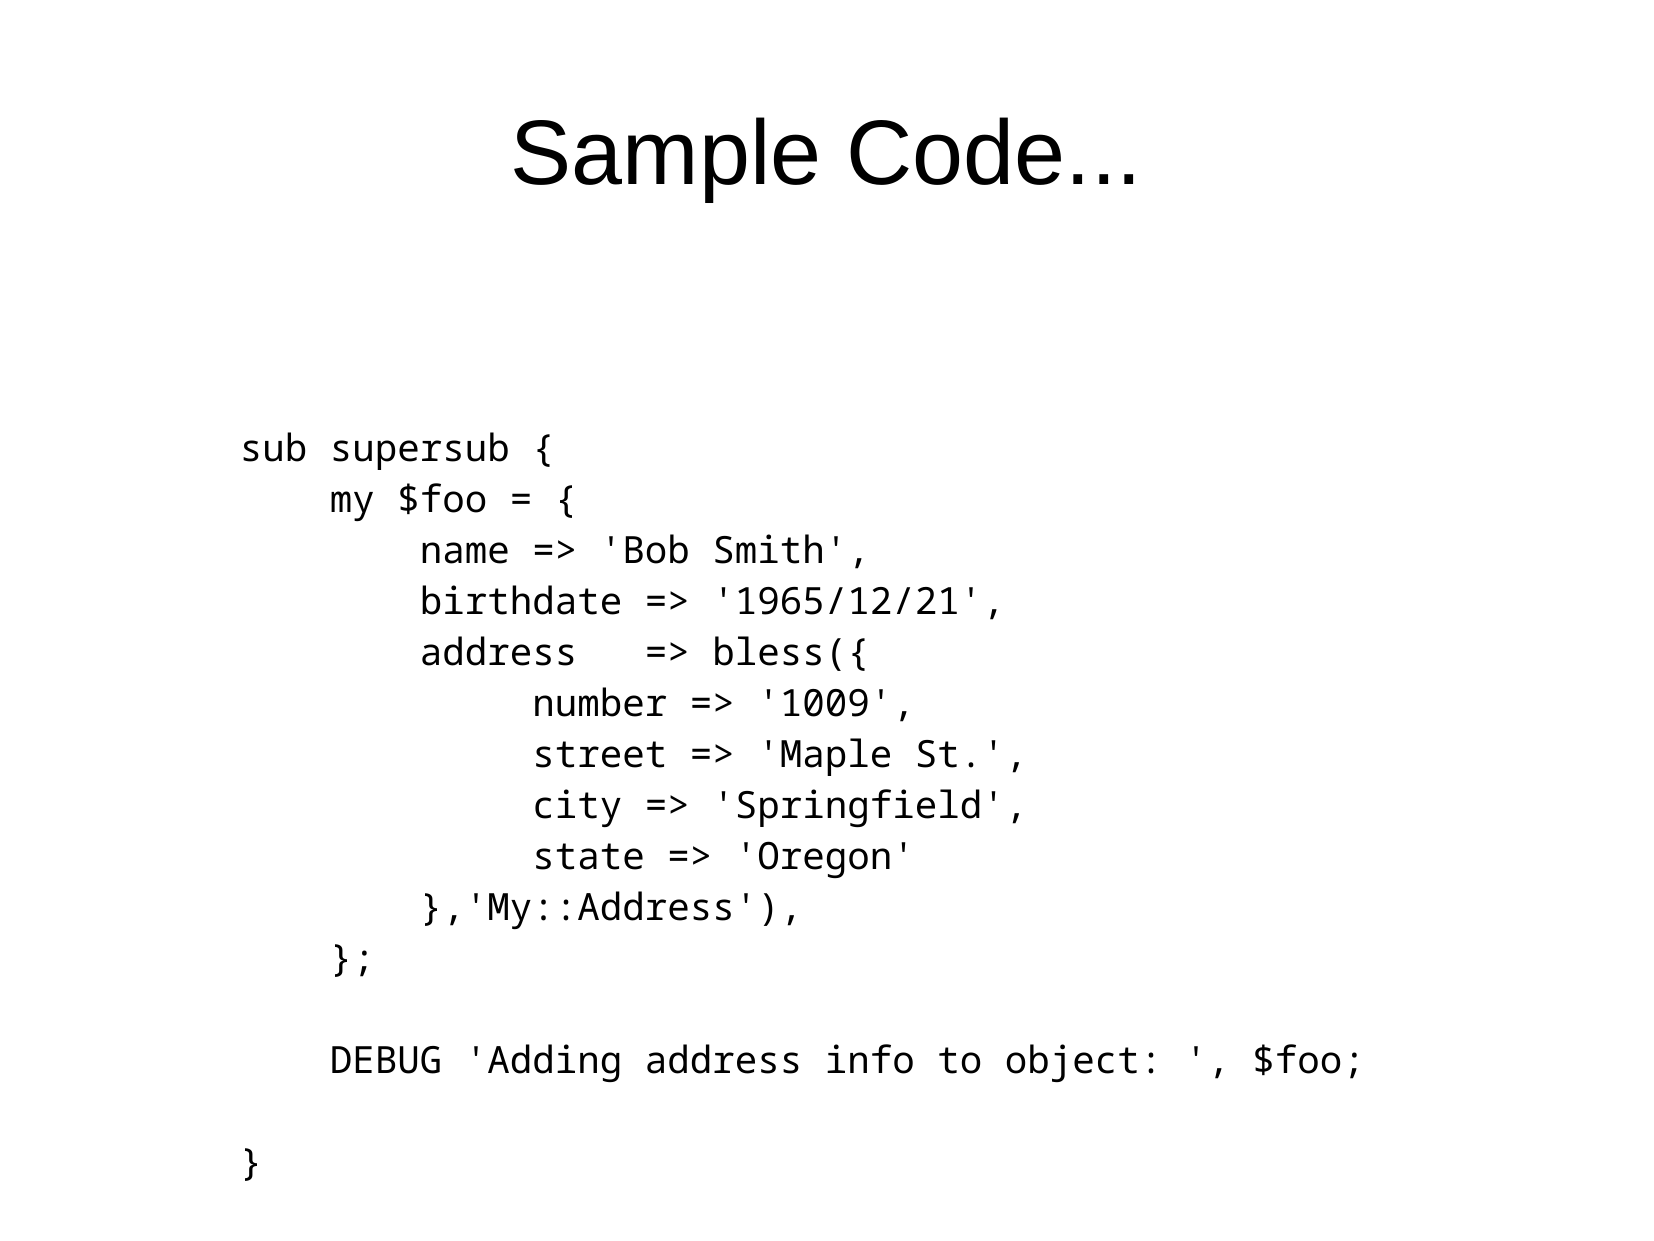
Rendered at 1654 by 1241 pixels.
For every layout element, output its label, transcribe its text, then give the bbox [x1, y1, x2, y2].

text_box sub supersub { my $foo = { name => 'Bob Smith', birthdate => '1965/12/21', address => bless({ number => '1009', street => 'Maple St.', city => 'Springfield', state => 'Oregon' },'My::Address'), }; DEBUG 'Adding address info to object: ', $foo; } [225, 413, 1426, 1126]
title Sample Code... [82, 56, 1571, 250]
